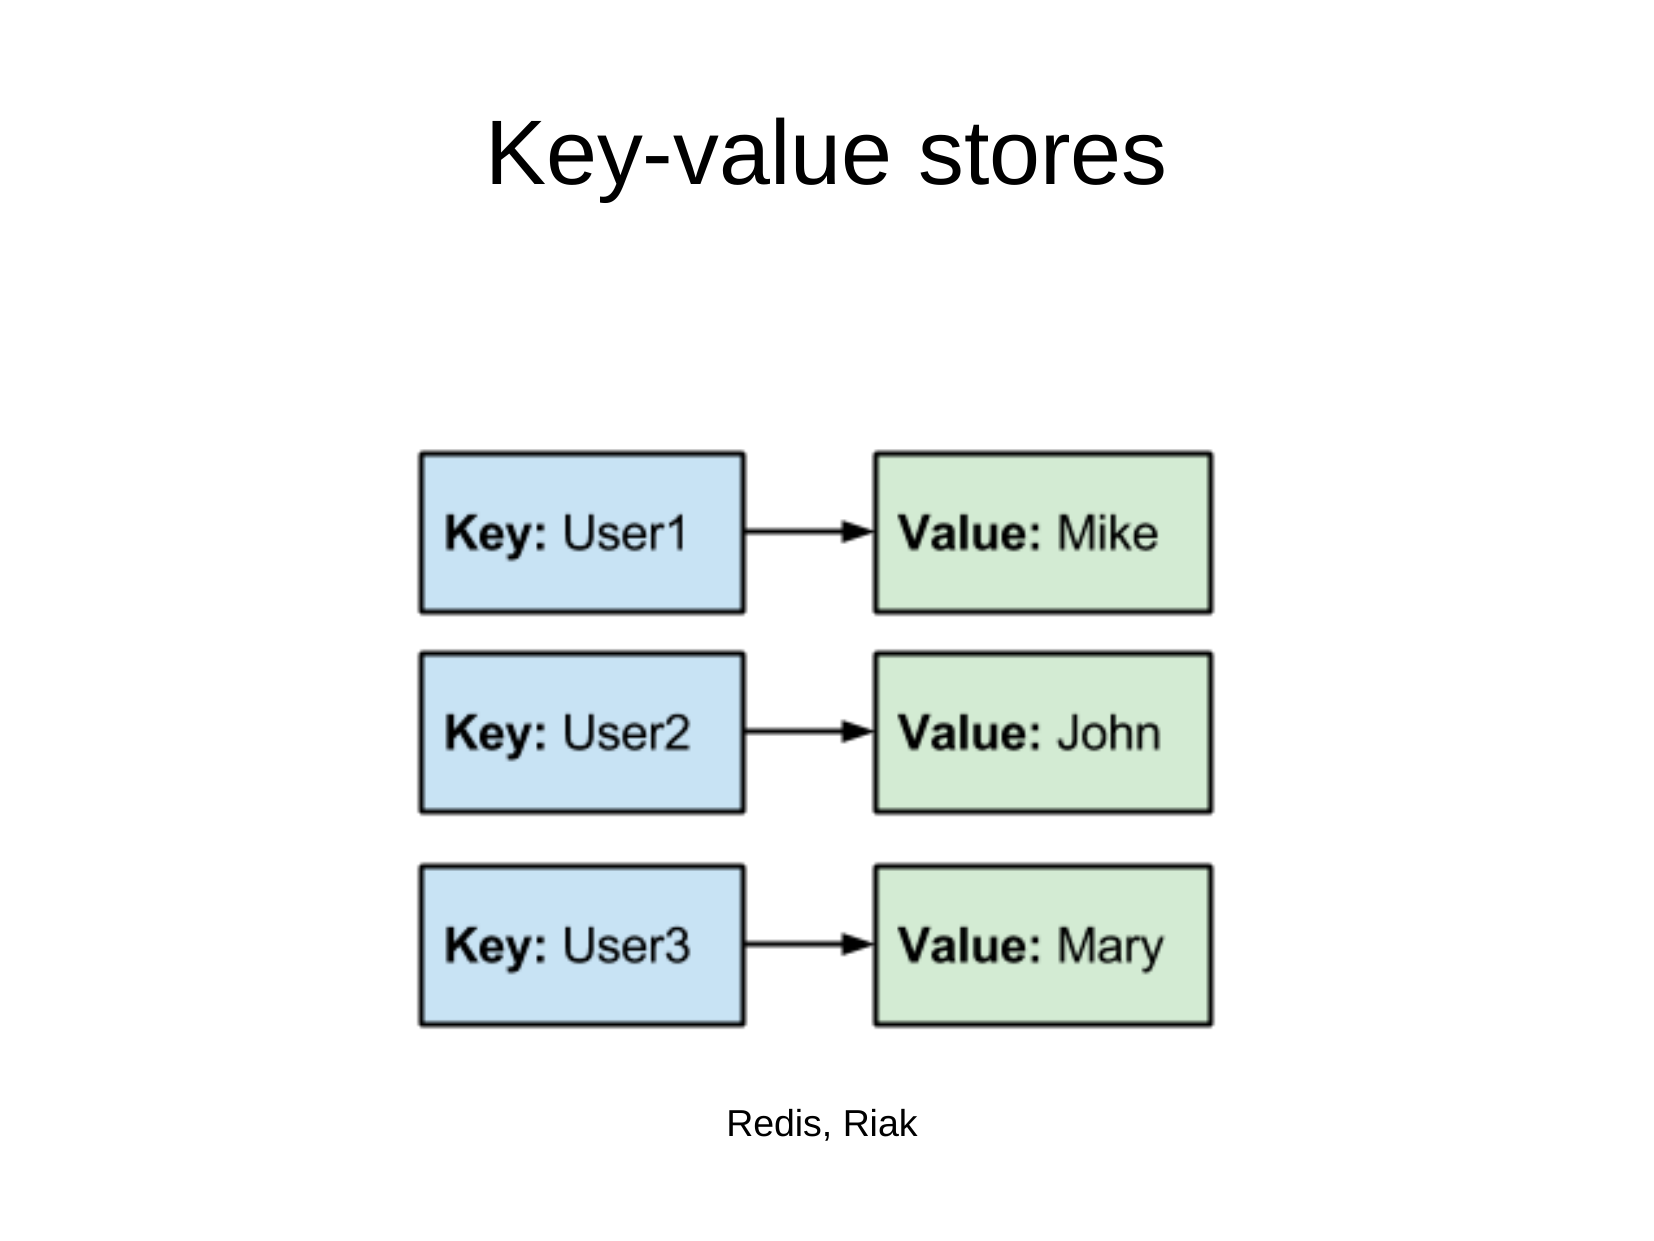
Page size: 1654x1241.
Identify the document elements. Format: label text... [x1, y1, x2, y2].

text_box Redis, Riak [711, 1095, 933, 1152]
title Key-value stores [82, 49, 1571, 257]
picture [400, 435, 1231, 1051]
